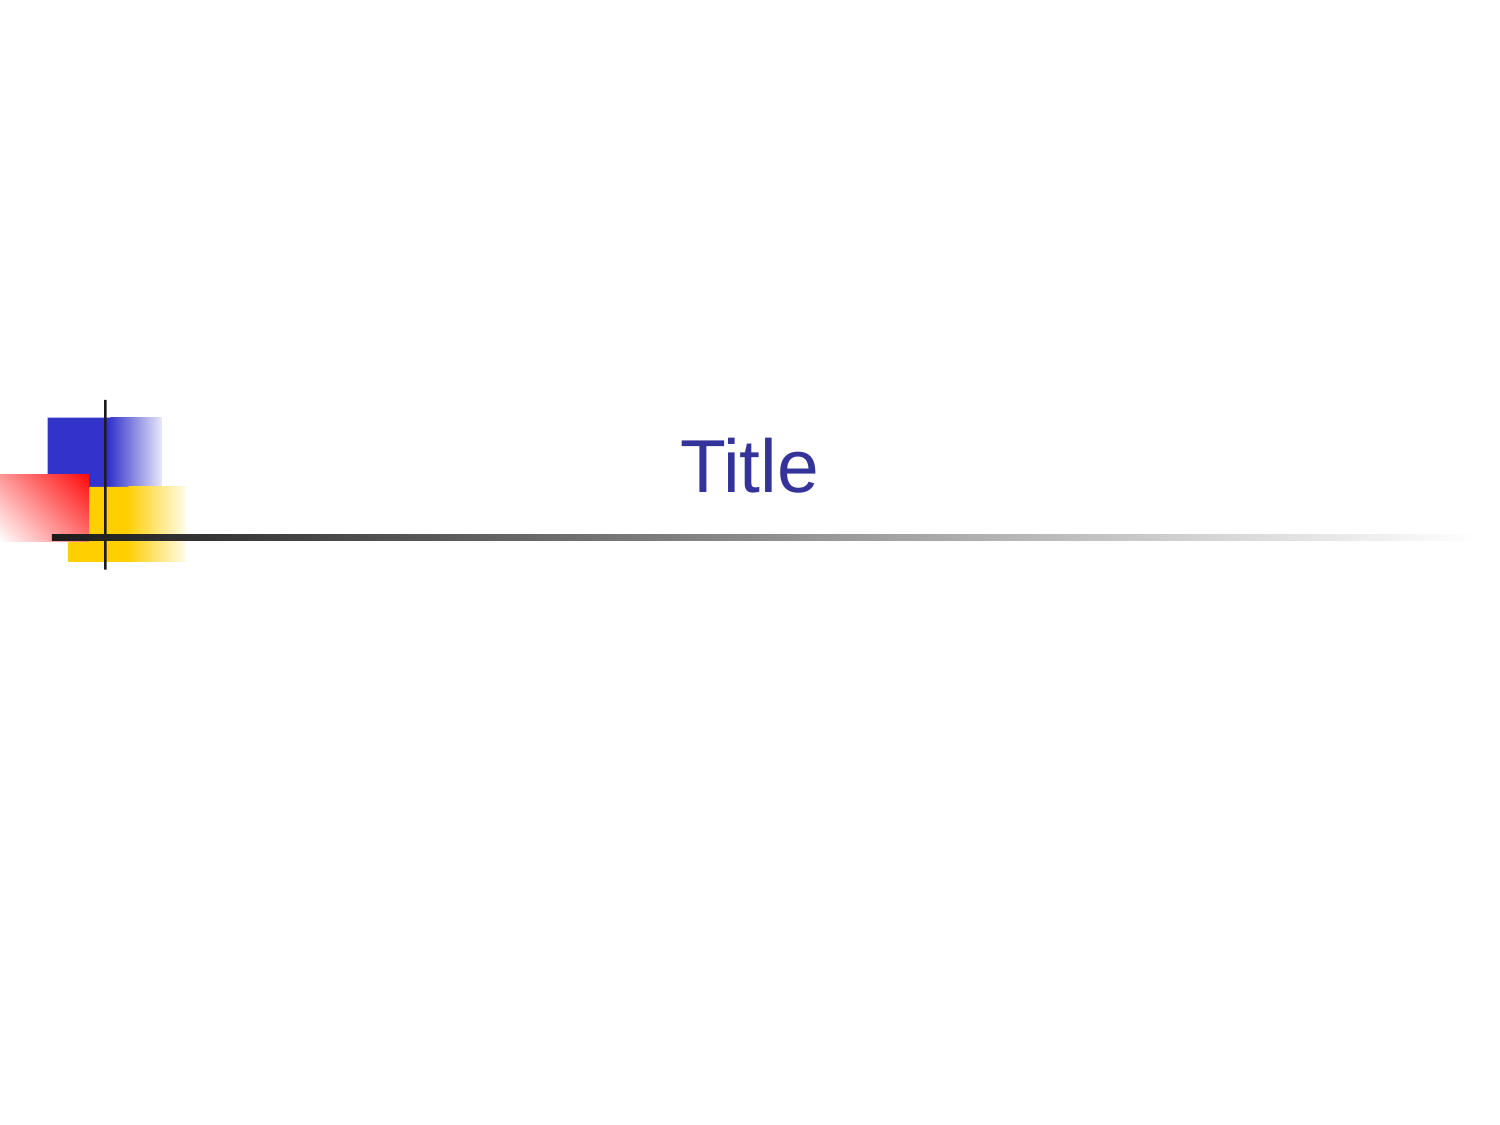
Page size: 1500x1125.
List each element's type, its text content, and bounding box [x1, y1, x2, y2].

title Title [150, 274, 1351, 515]
